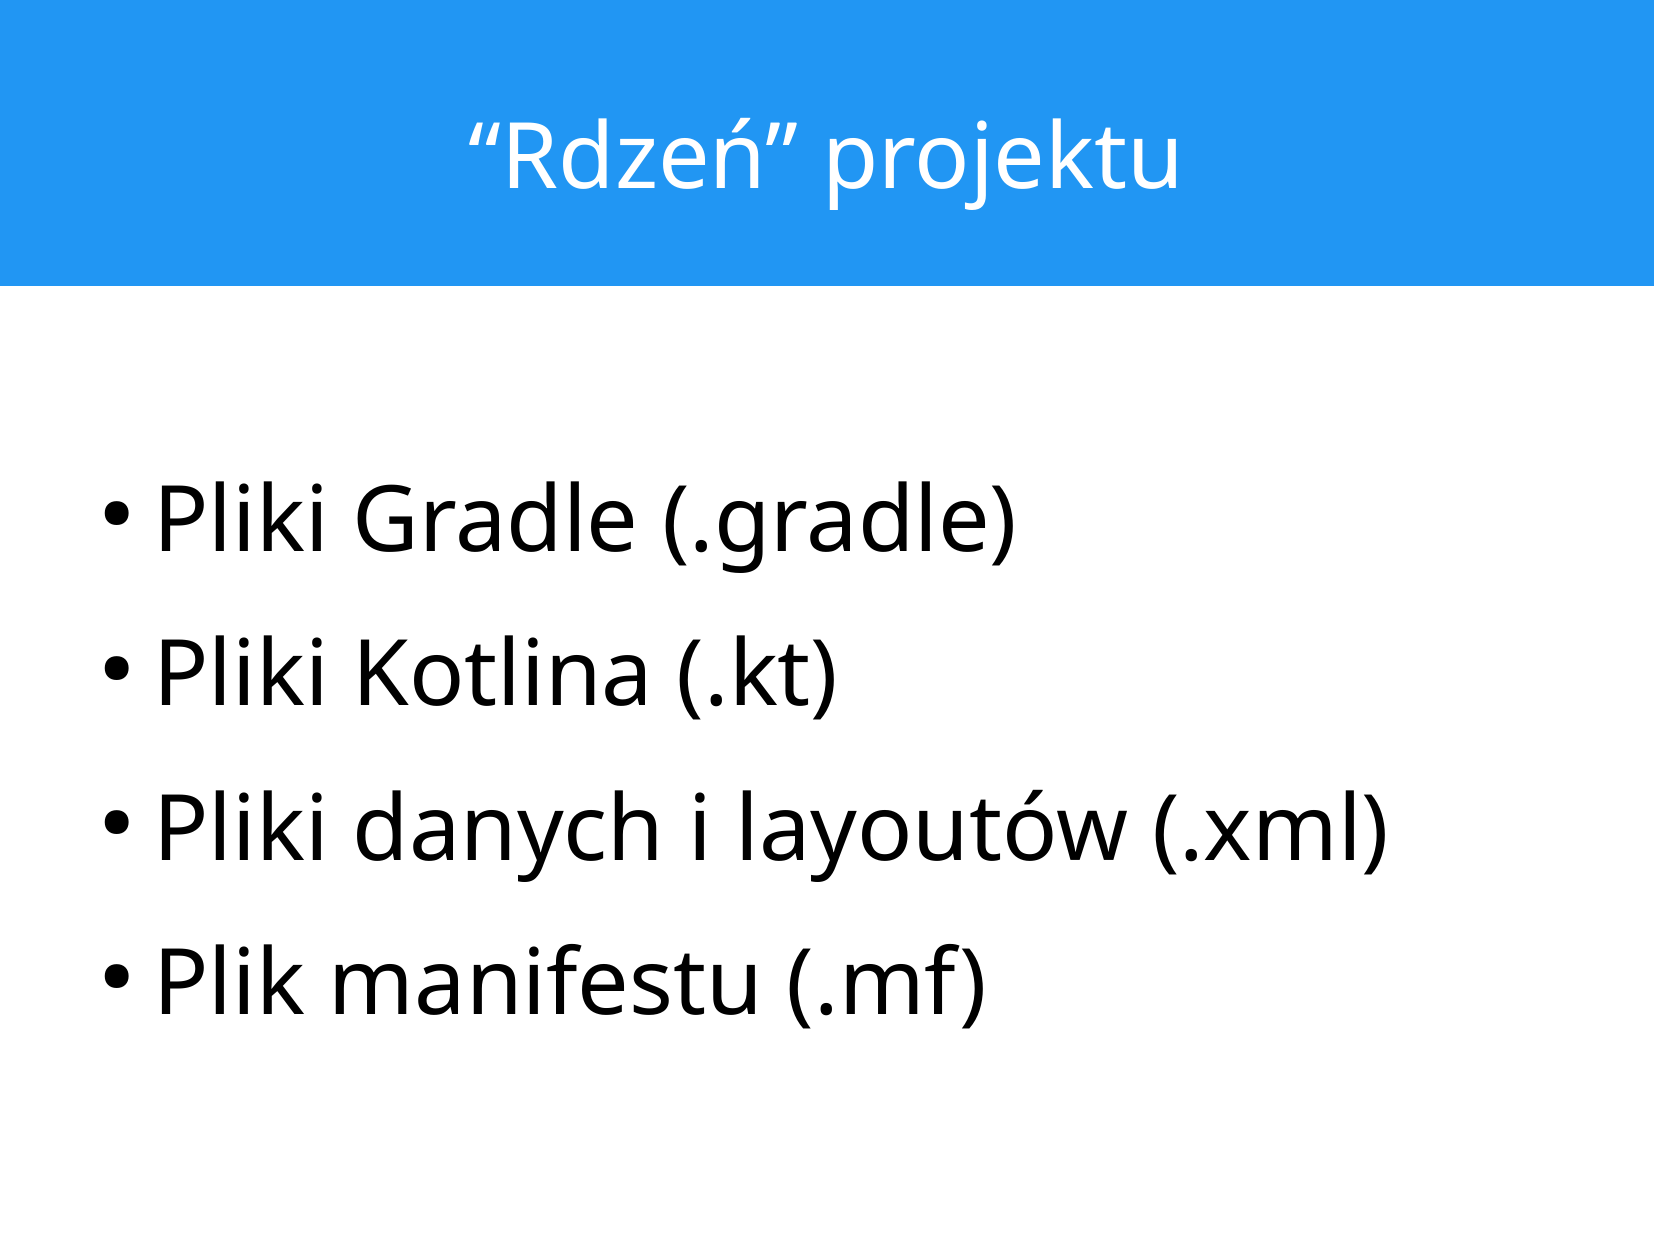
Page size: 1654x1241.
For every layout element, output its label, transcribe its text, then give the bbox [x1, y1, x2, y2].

title “Rdzeń” projektu [82, 49, 1571, 257]
list Pliki Gradle (.gradle) Pliki Kotlina (.kt) Pliki danych i layoutów (.xml) Plik manifestu (.mf) [82, 290, 1571, 1205]
